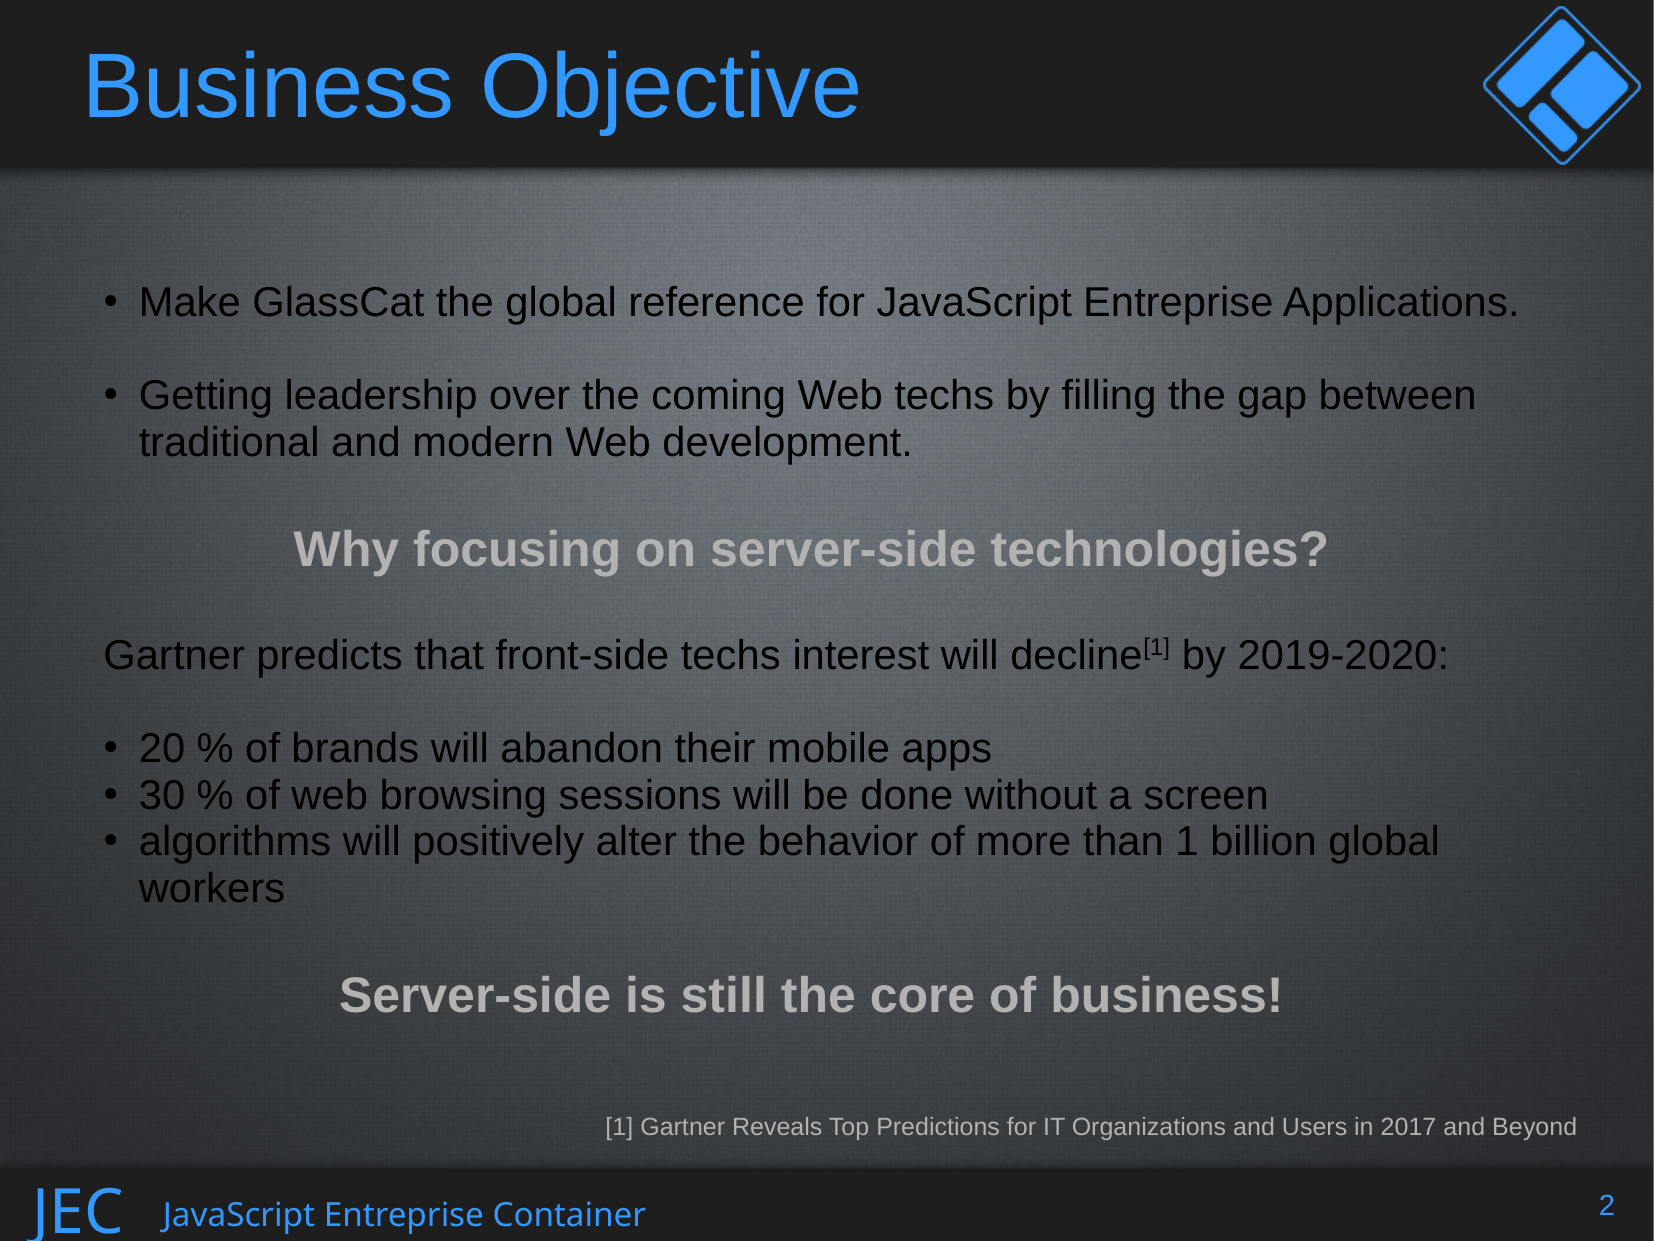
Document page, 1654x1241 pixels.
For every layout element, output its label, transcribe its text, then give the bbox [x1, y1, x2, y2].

text_box JavaScript Entreprise Container [148, 1183, 651, 1241]
text_box 2 [744, 1181, 1630, 1229]
title Business Objective [82, 23, 1441, 147]
text_box Make GlassCat the global reference for JavaScript Entreprise Applications. Getting leadership over the coming Web techs by filling the gap between traditional and modern Web development. Why focusing on server-side technologies? Gartner predicts that front-side techs interest will decline[1] by 2019-2020: 20 % of brands will abandon their mobile apps 30 % of web browsing sessions will be done without a screen algorithms will positively alter the behavior of more than 1 billion global workers Server-side is still the core of business! [88, 271, 1565, 1041]
text_box [1] Gartner Reveals Top Predictions for IT Organizations and Users in 2017 and Beyond [59, 1105, 1595, 1164]
picture [0, 0, 1654, 1241]
text_box JEC [17, 1159, 149, 1241]
